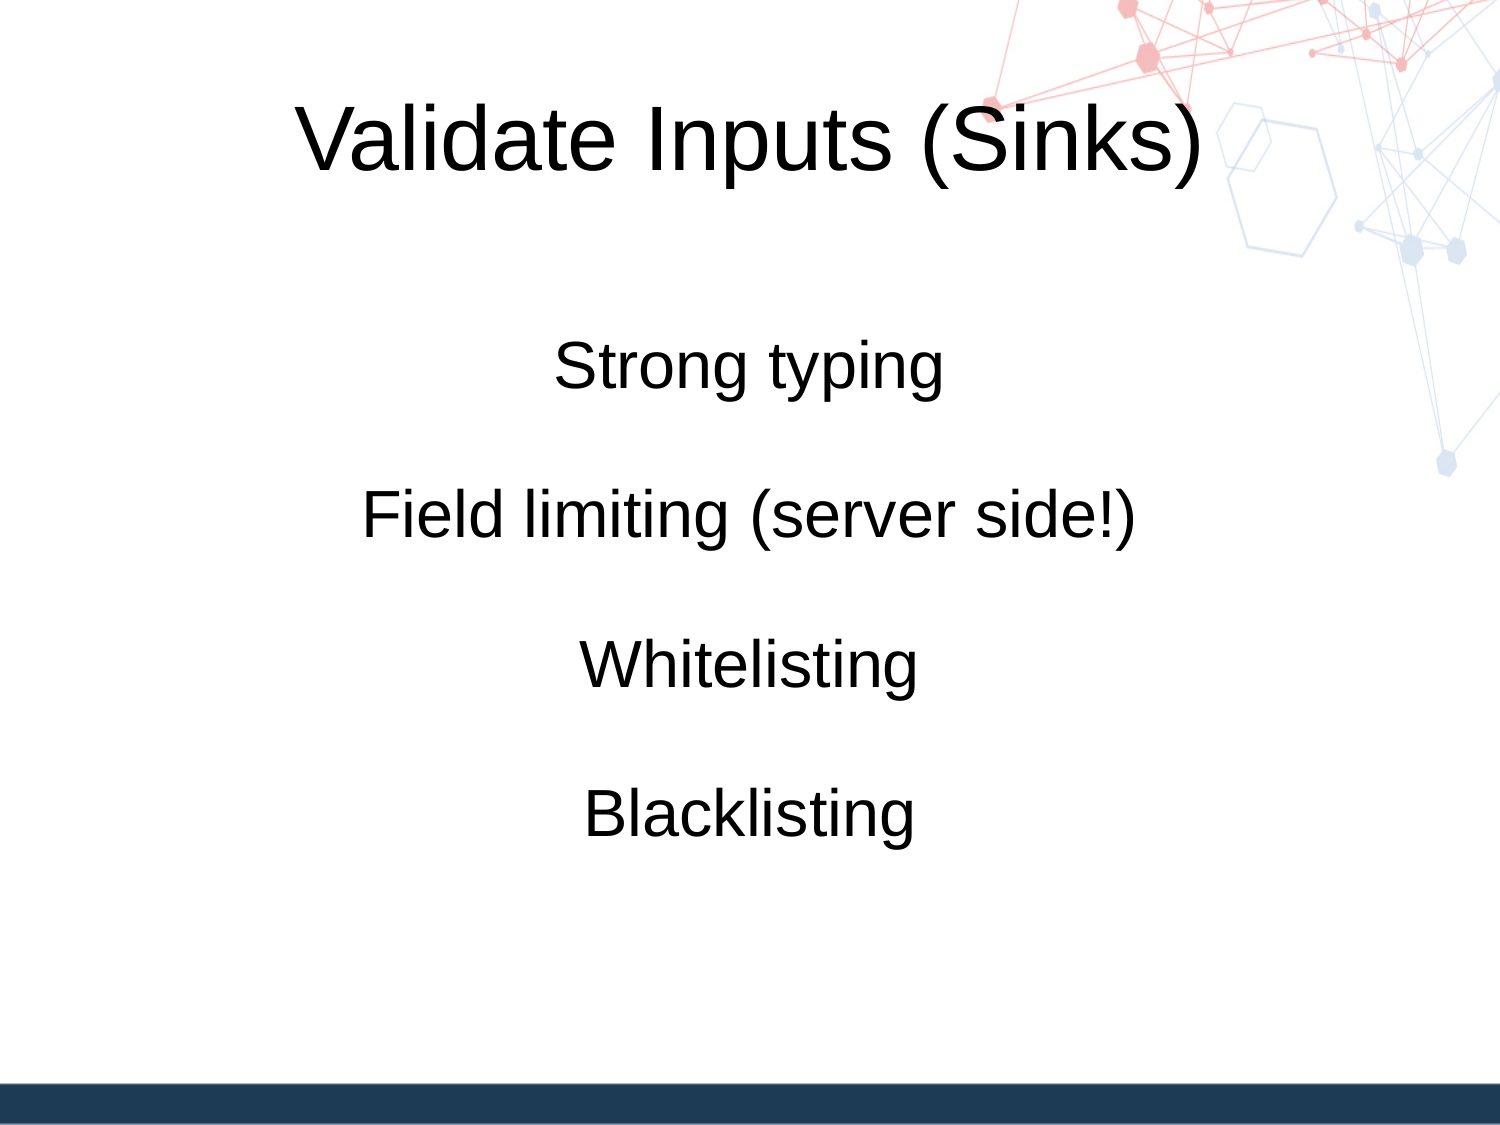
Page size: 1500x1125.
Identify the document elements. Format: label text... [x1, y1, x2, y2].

subtitle Strong typing Field limiting (server side!) Whitelisting Blacklisting [75, 263, 1425, 916]
title Validate Inputs (Sinks) [75, 44, 1425, 233]
picture [0, 0, 1500, 1125]
